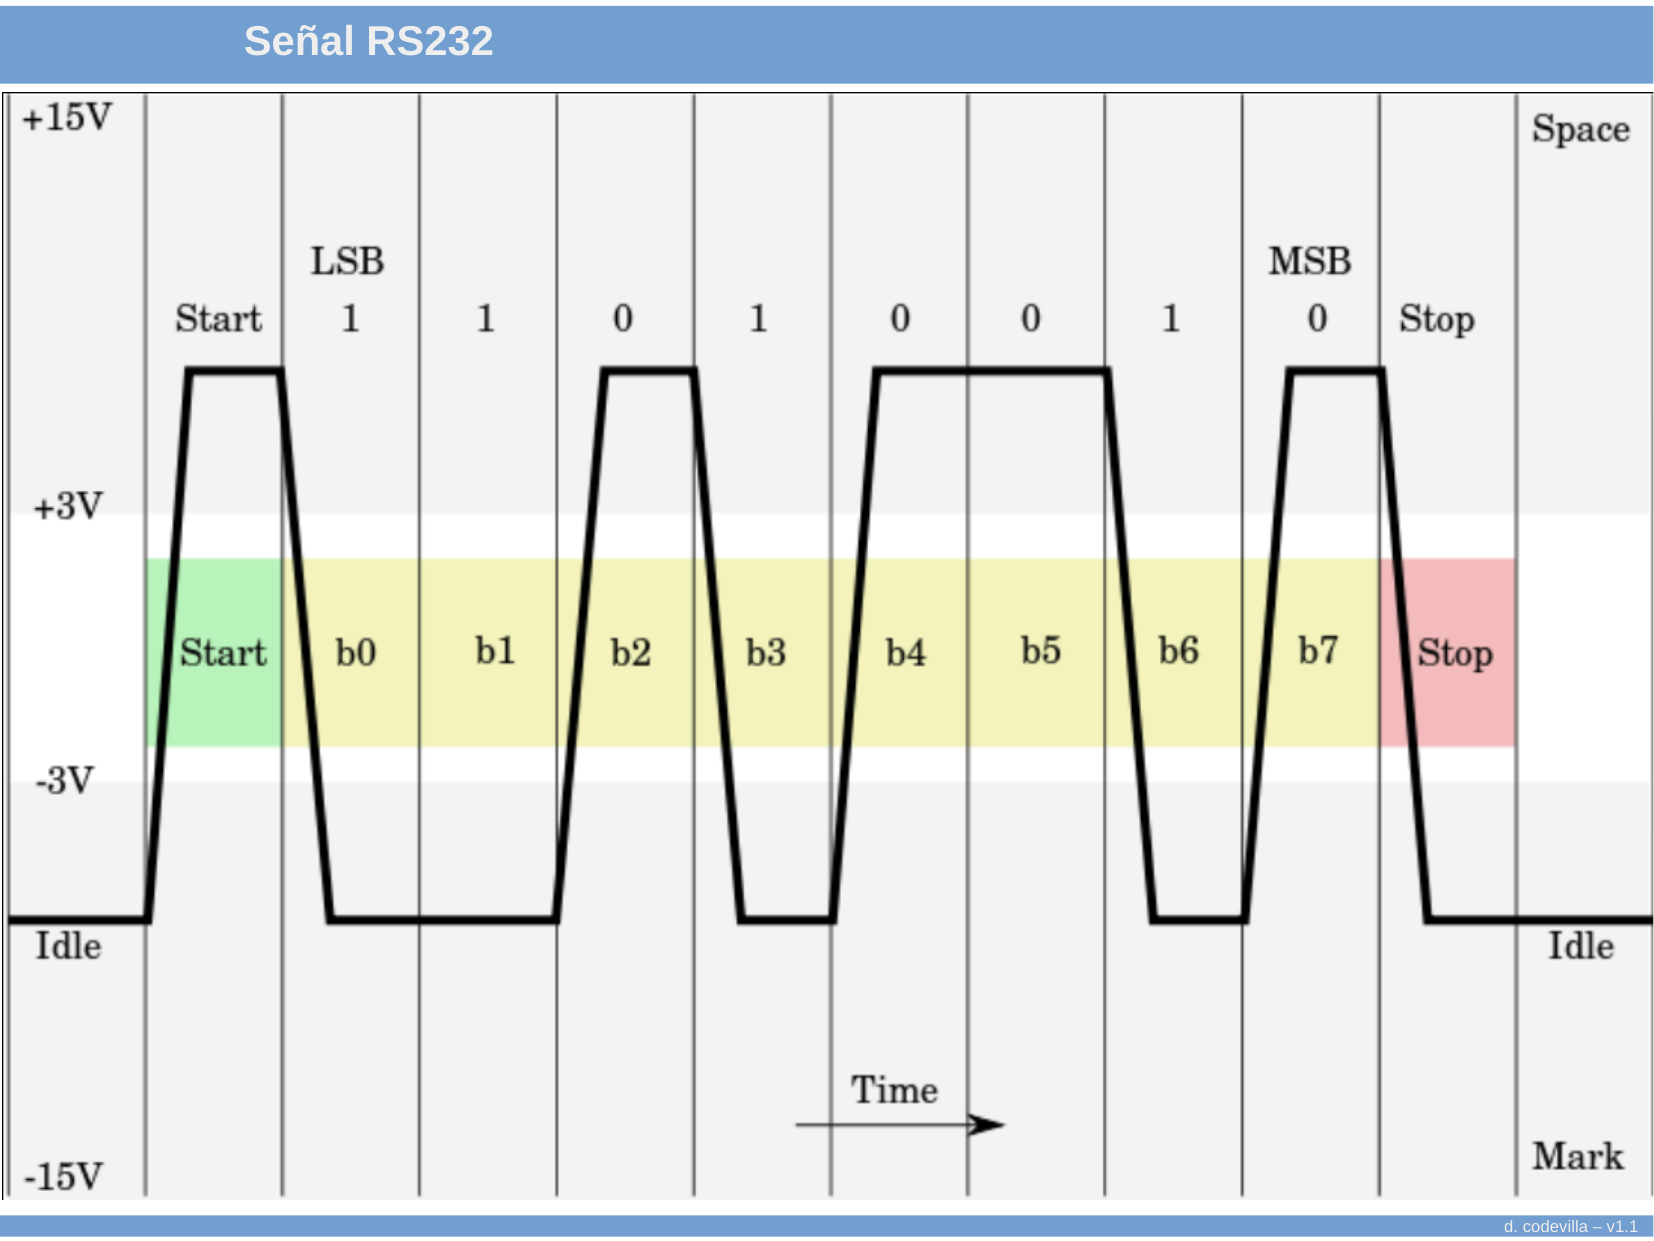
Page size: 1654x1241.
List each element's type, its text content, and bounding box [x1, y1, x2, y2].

picture [2, 92, 1654, 1200]
text_box Señal RS232 [229, 6, 538, 78]
